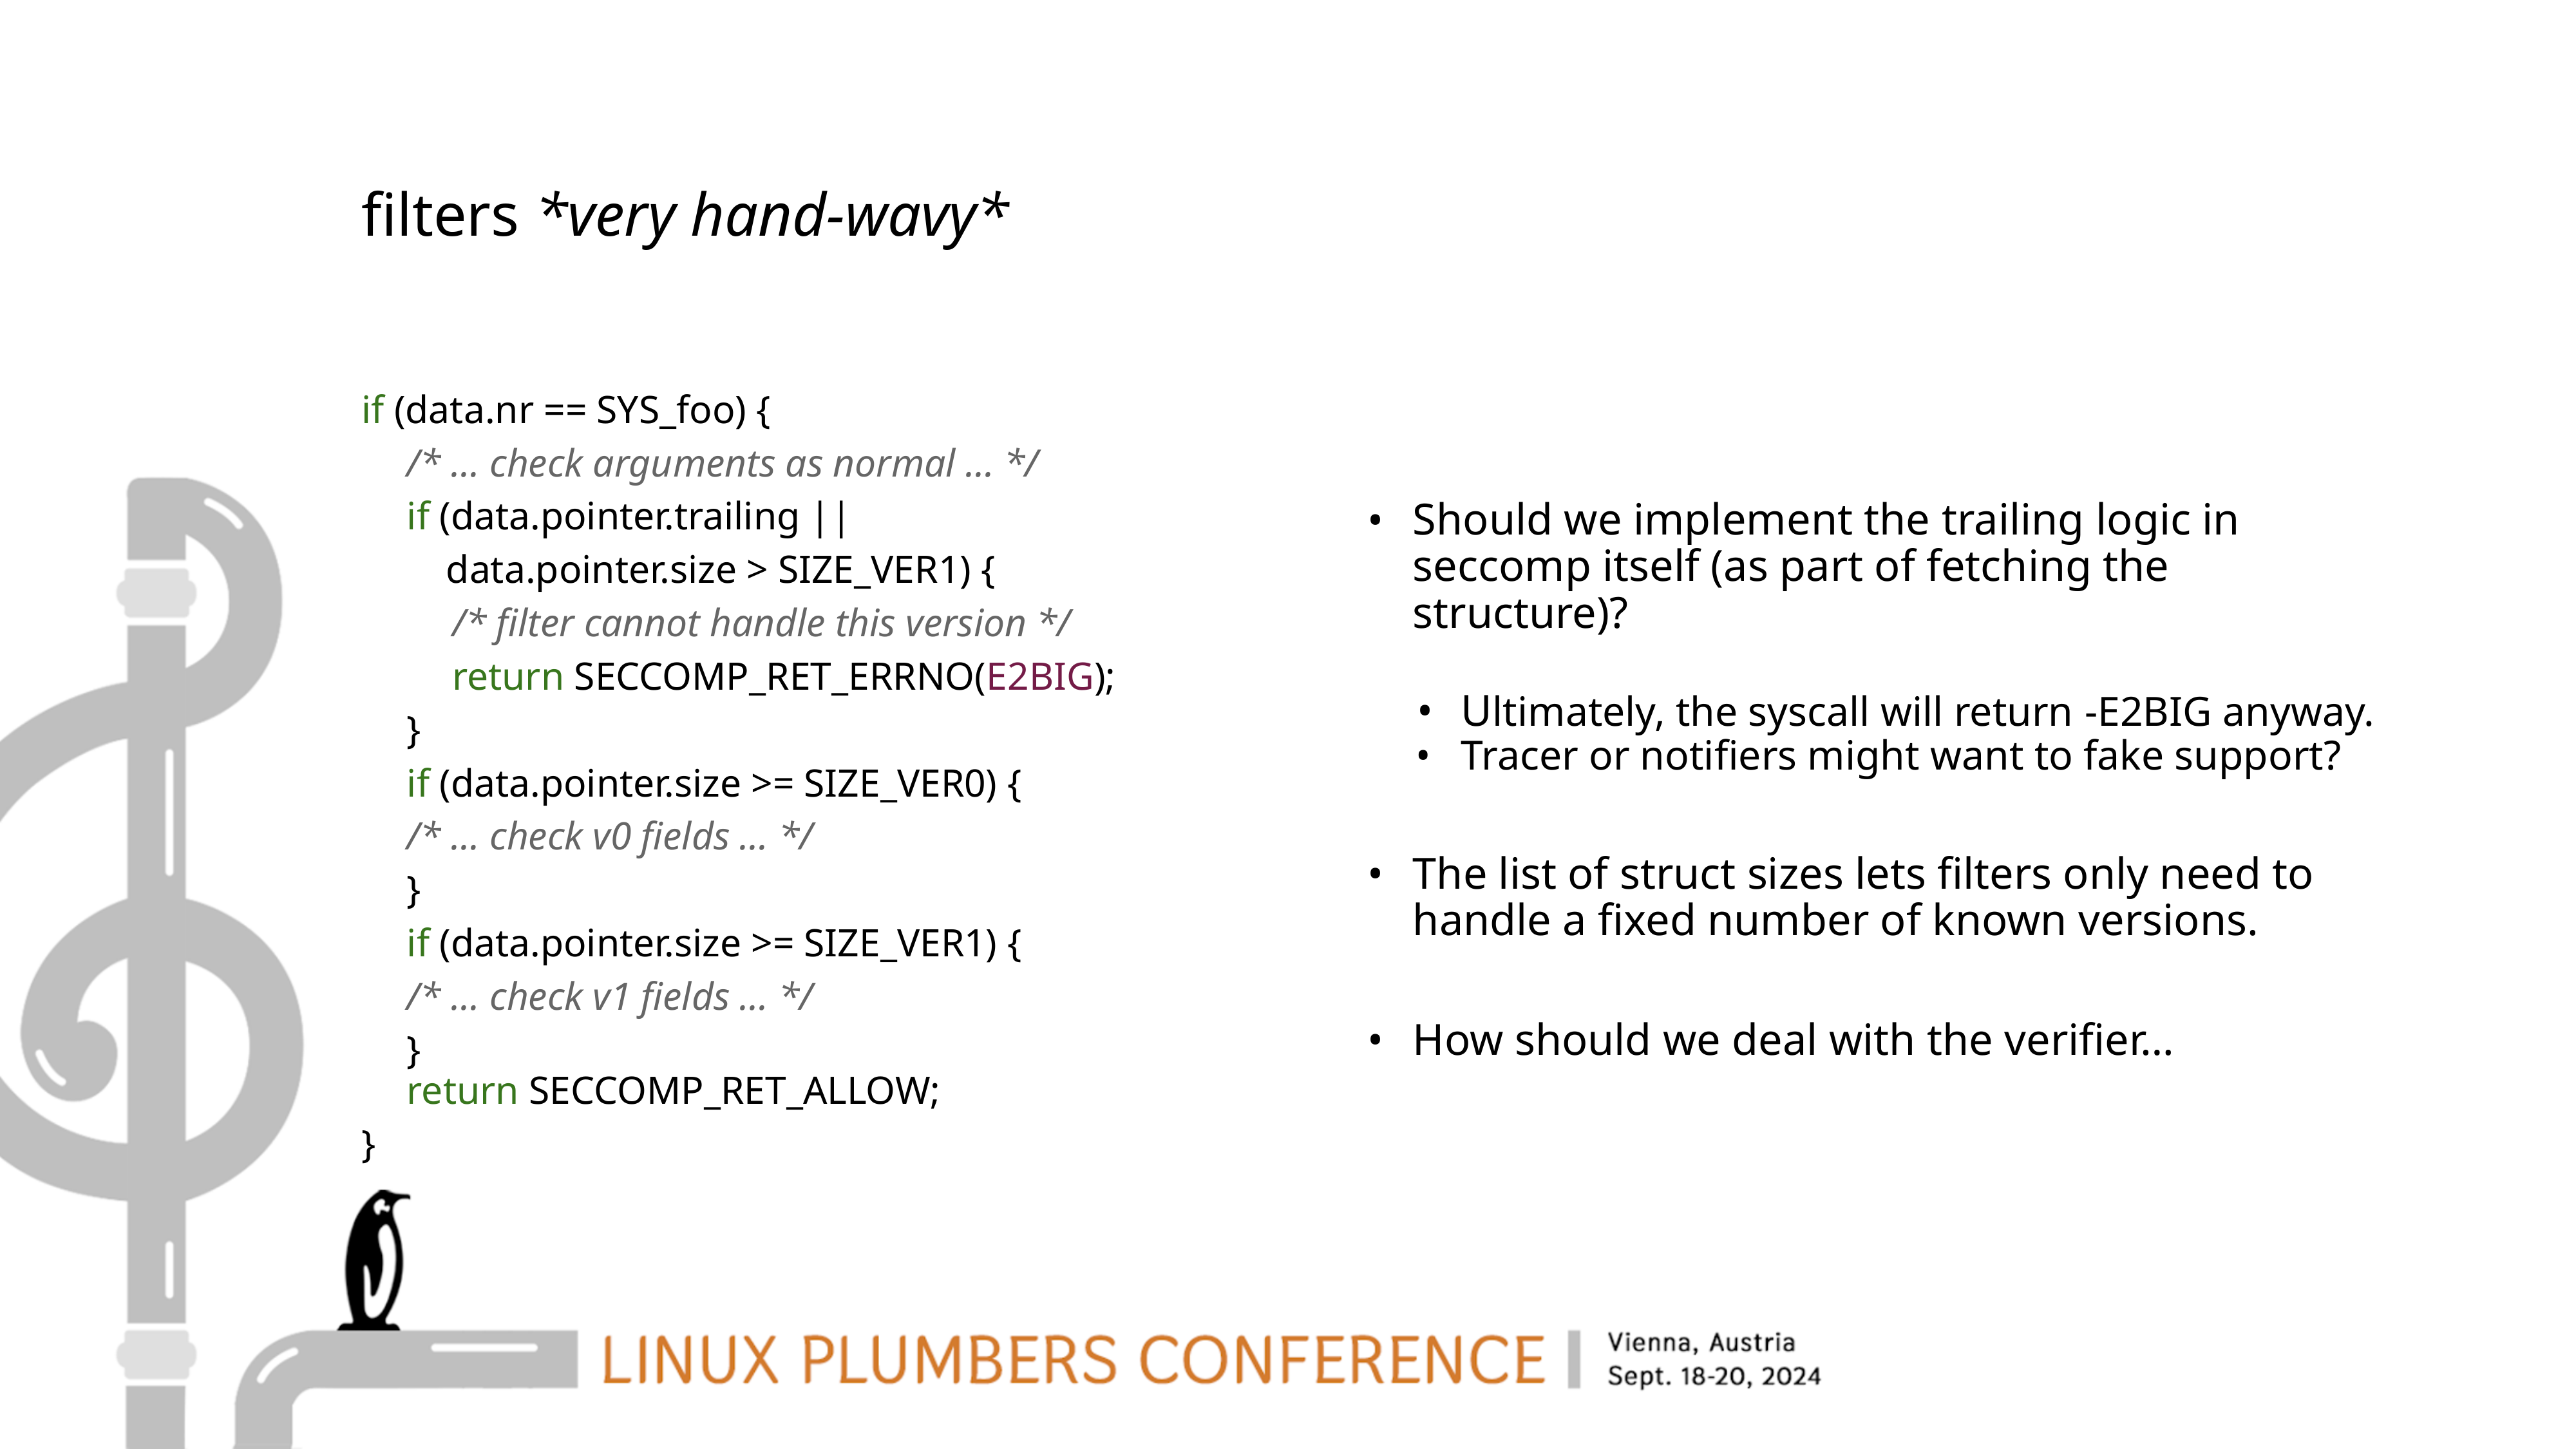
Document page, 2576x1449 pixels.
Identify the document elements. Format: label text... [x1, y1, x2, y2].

list if (data.nr == SYS_foo) { /* ... check arguments as normal ... */ if (data.pointer.trailing || data.pointer.size > SIZE_VER1) { /* filter cannot handle this version */ return SECCOMP_RET_ERRNO(E2BIG); } if (data.pointer.size >= SIZE_VER0) { /* ... check v0 fields ... */ } if (data.pointer.size >= SIZE_VER1) { /* ... check v1 fields ... */ } return SECCOMP_RET_ALLOW; } [352, 385, 1354, 1177]
list Should we implement the trailing logic in seccomp itself (as part of fetching the structure)? Ultimately, the syscall will return -E2BIG anyway. Tracer or notifiers might want to fake support? The list of struct sizes lets filters only need to handle a fixed number of known versions. How should we deal with the verifier… [1354, 385, 2399, 1177]
title filters *very hand-wavy* [352, 77, 2399, 357]
picture [0, 0, 2576, 1449]
